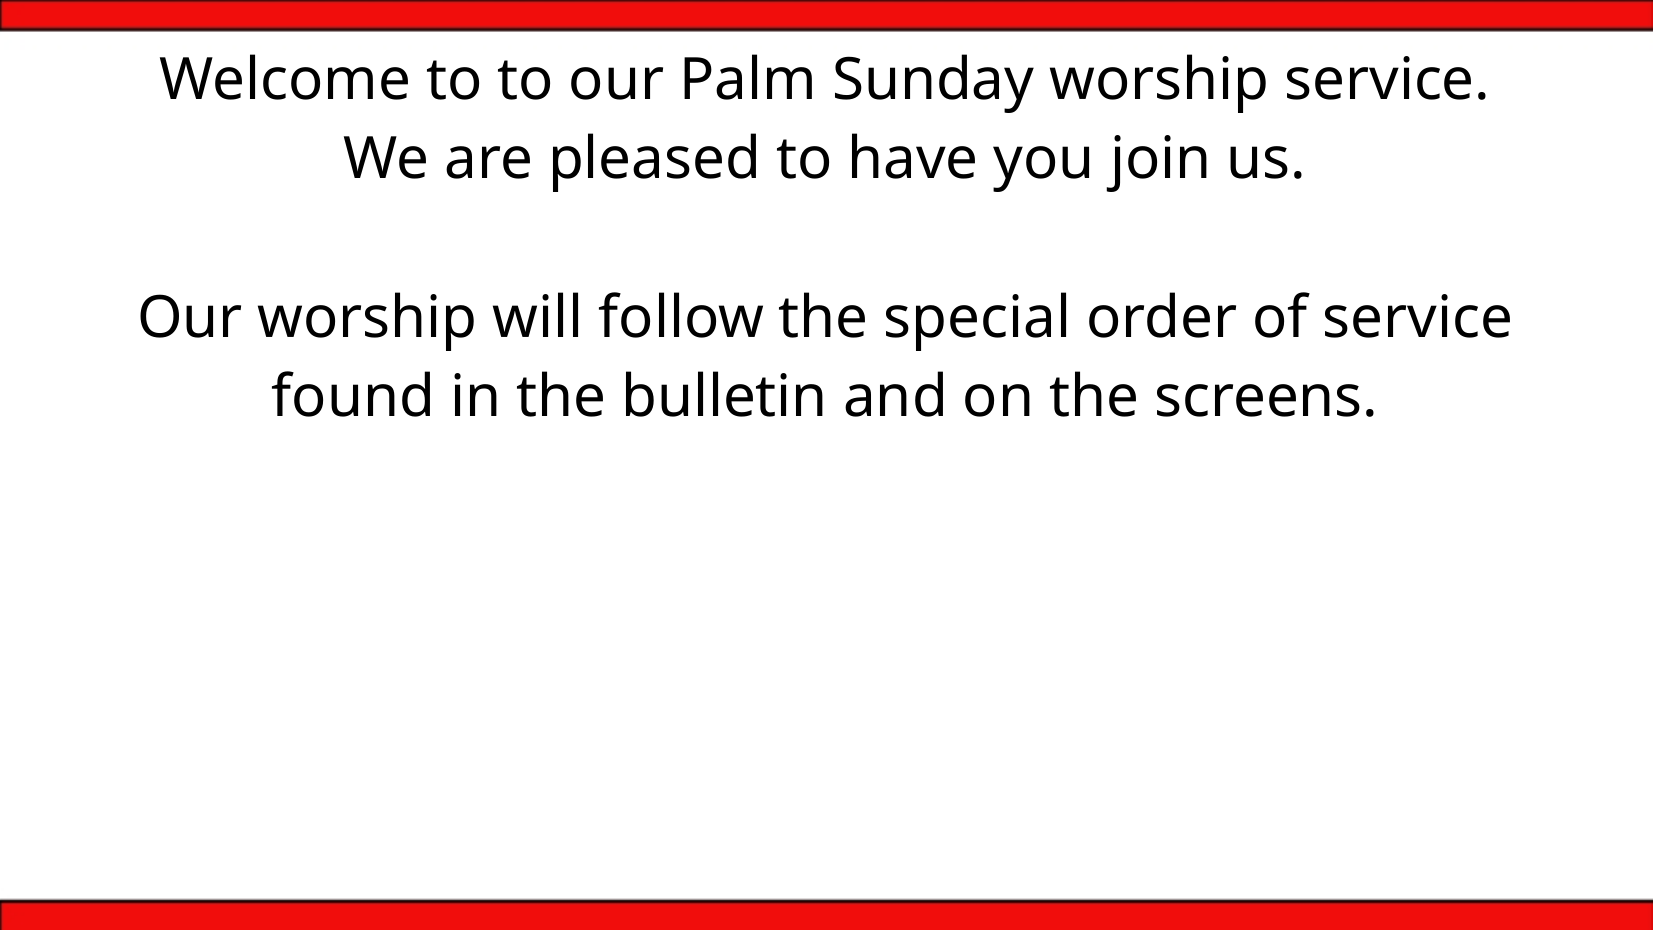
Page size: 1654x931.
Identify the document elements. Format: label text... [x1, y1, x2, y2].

text_box Welcome to to our Palm Sunday worship service. We are pleased to have you join us. Our worship will follow the special order of service found in the bulletin and on the screens. [120, 30, 1531, 474]
picture [0, 0, 1653, 930]
